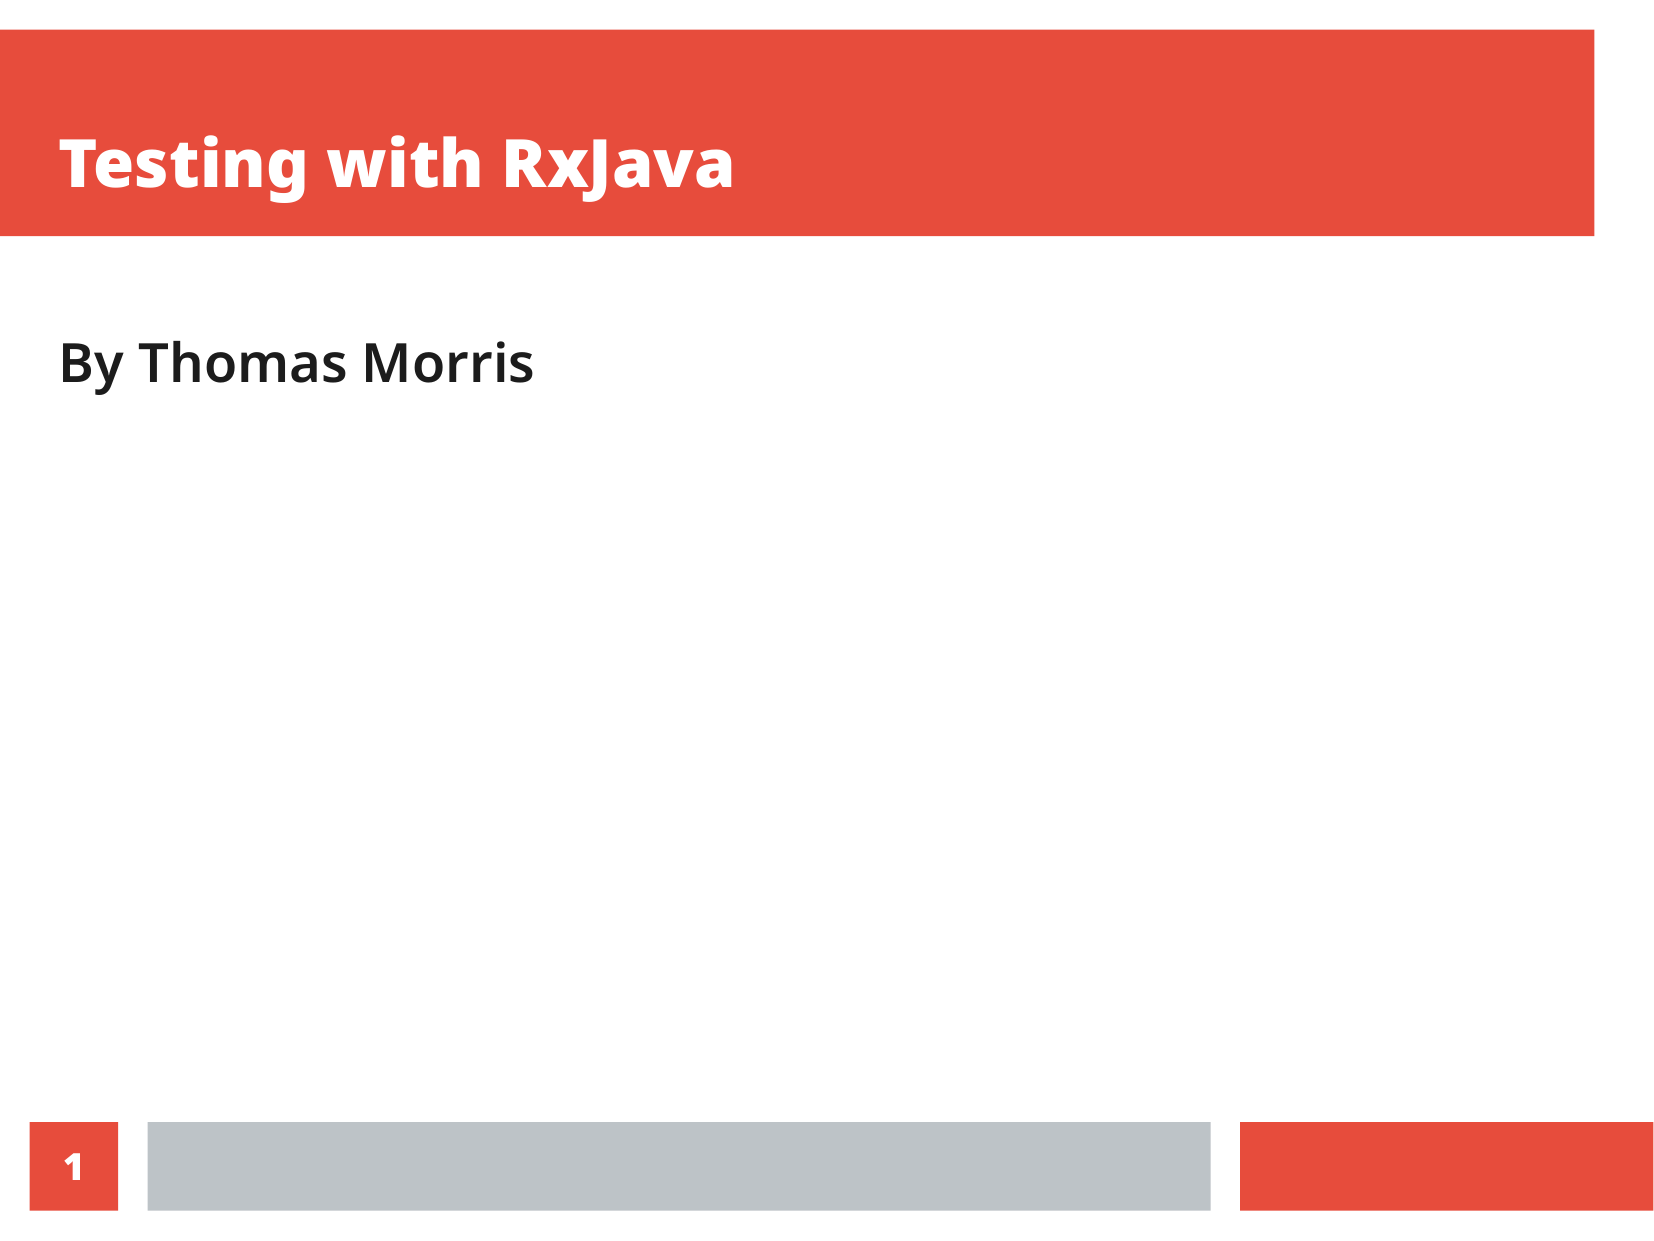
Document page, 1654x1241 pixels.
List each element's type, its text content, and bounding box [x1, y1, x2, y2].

title Testing with RxJava [59, 59, 1595, 207]
list By Thomas Morris [59, 324, 1565, 1093]
